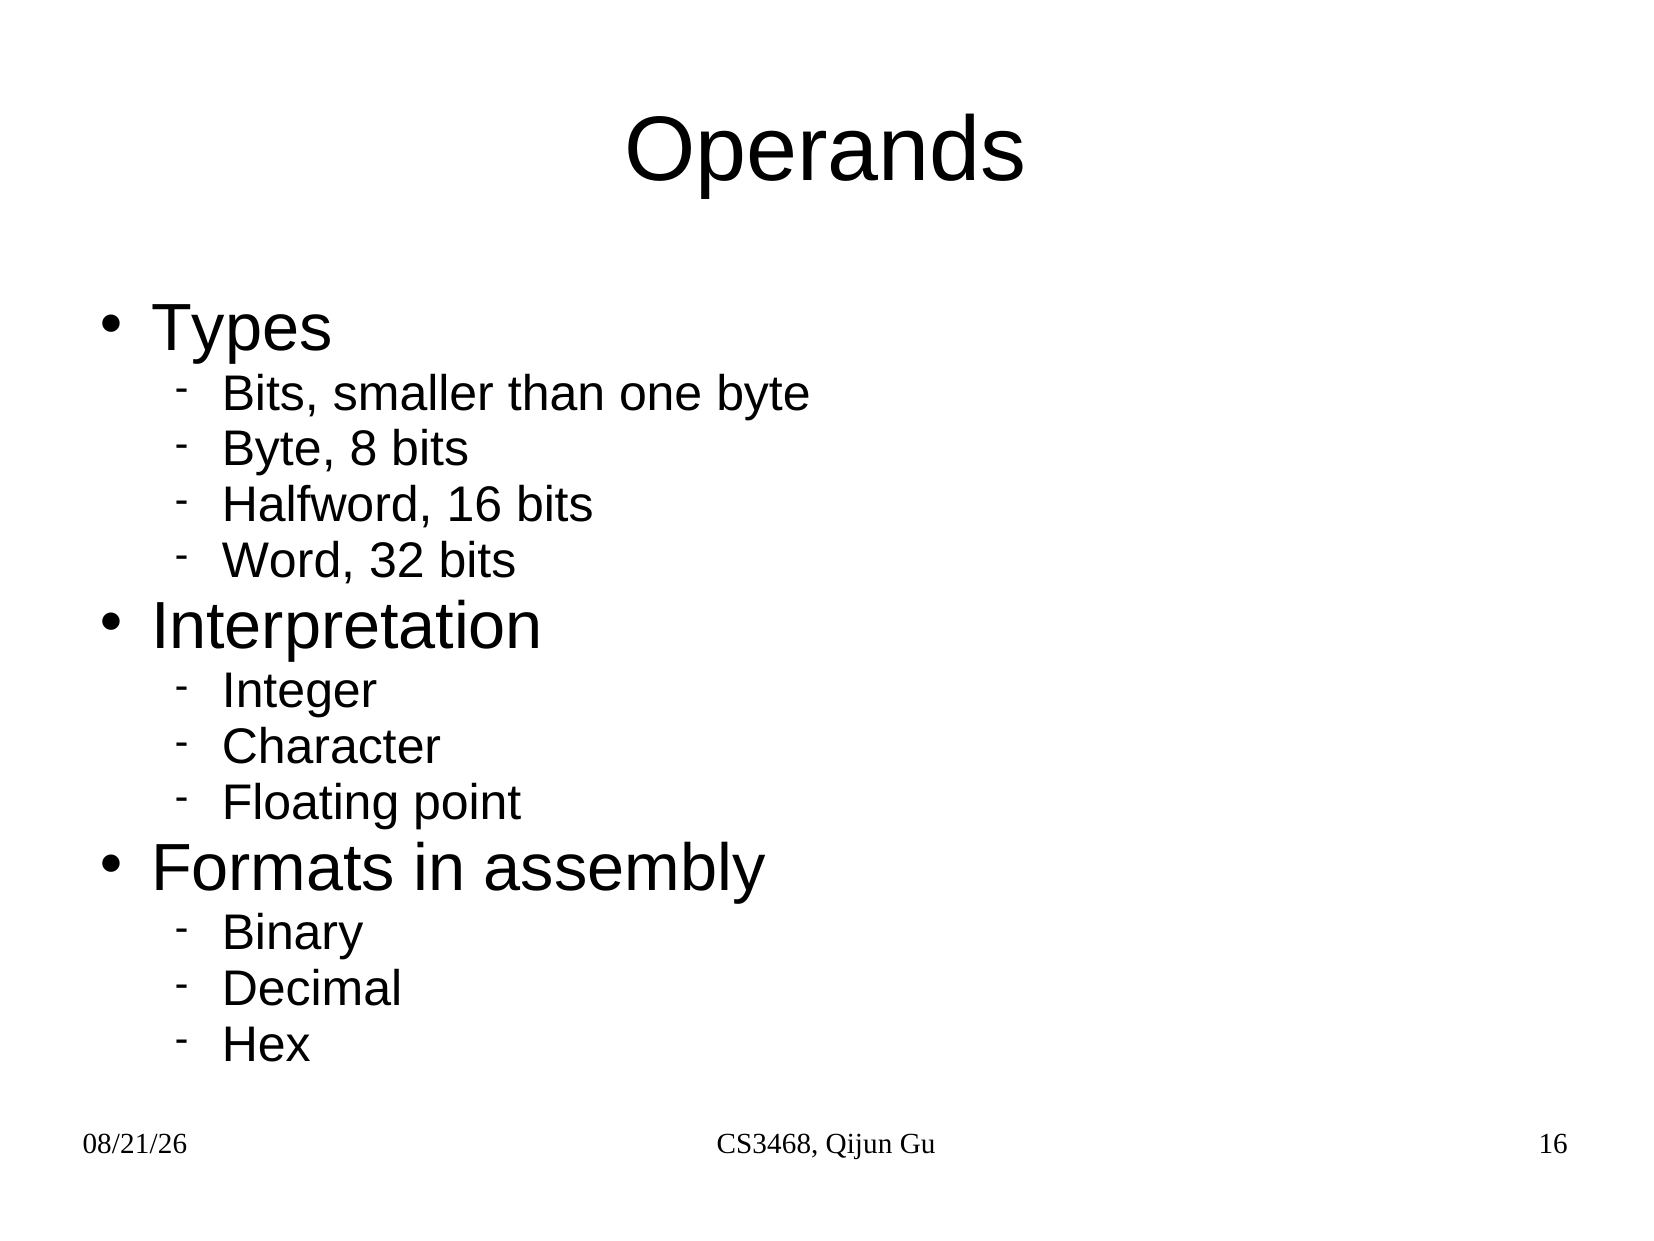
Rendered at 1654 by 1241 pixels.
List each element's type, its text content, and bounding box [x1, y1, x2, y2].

title Operands [82, 56, 1569, 247]
list Types Bits, smaller than one byte Byte, 8 bits Halfword, 16 bits Word, 32 bits Interpretation Integer Character Floating point Formats in assembly Binary Decimal Hex [82, 290, 1569, 1092]
